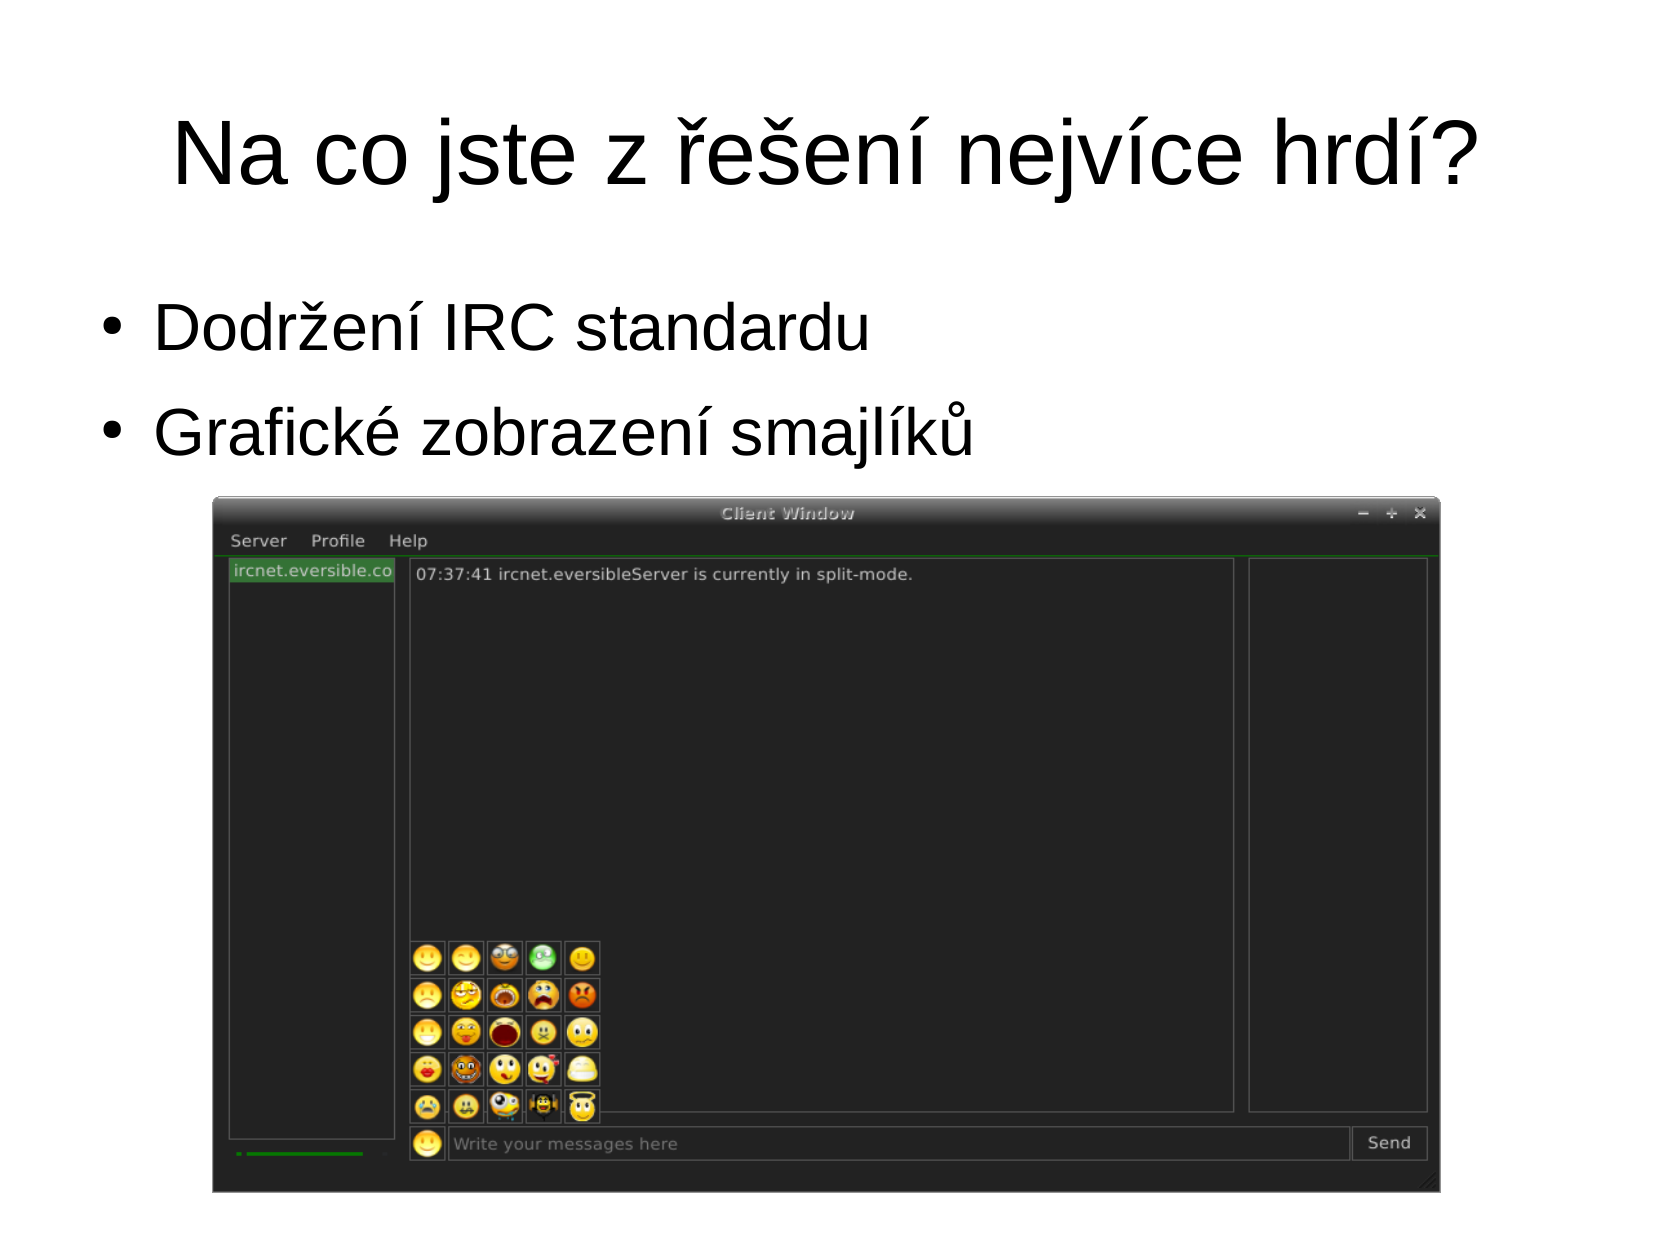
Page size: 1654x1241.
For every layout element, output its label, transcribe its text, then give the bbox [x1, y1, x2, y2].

list Dodržení IRC standardu Grafické zobrazení smajlíků [82, 290, 1571, 1010]
picture [212, 1010, 1441, 1193]
title Na co jste z řešení nejvíce hrdí? [82, 49, 1571, 257]
